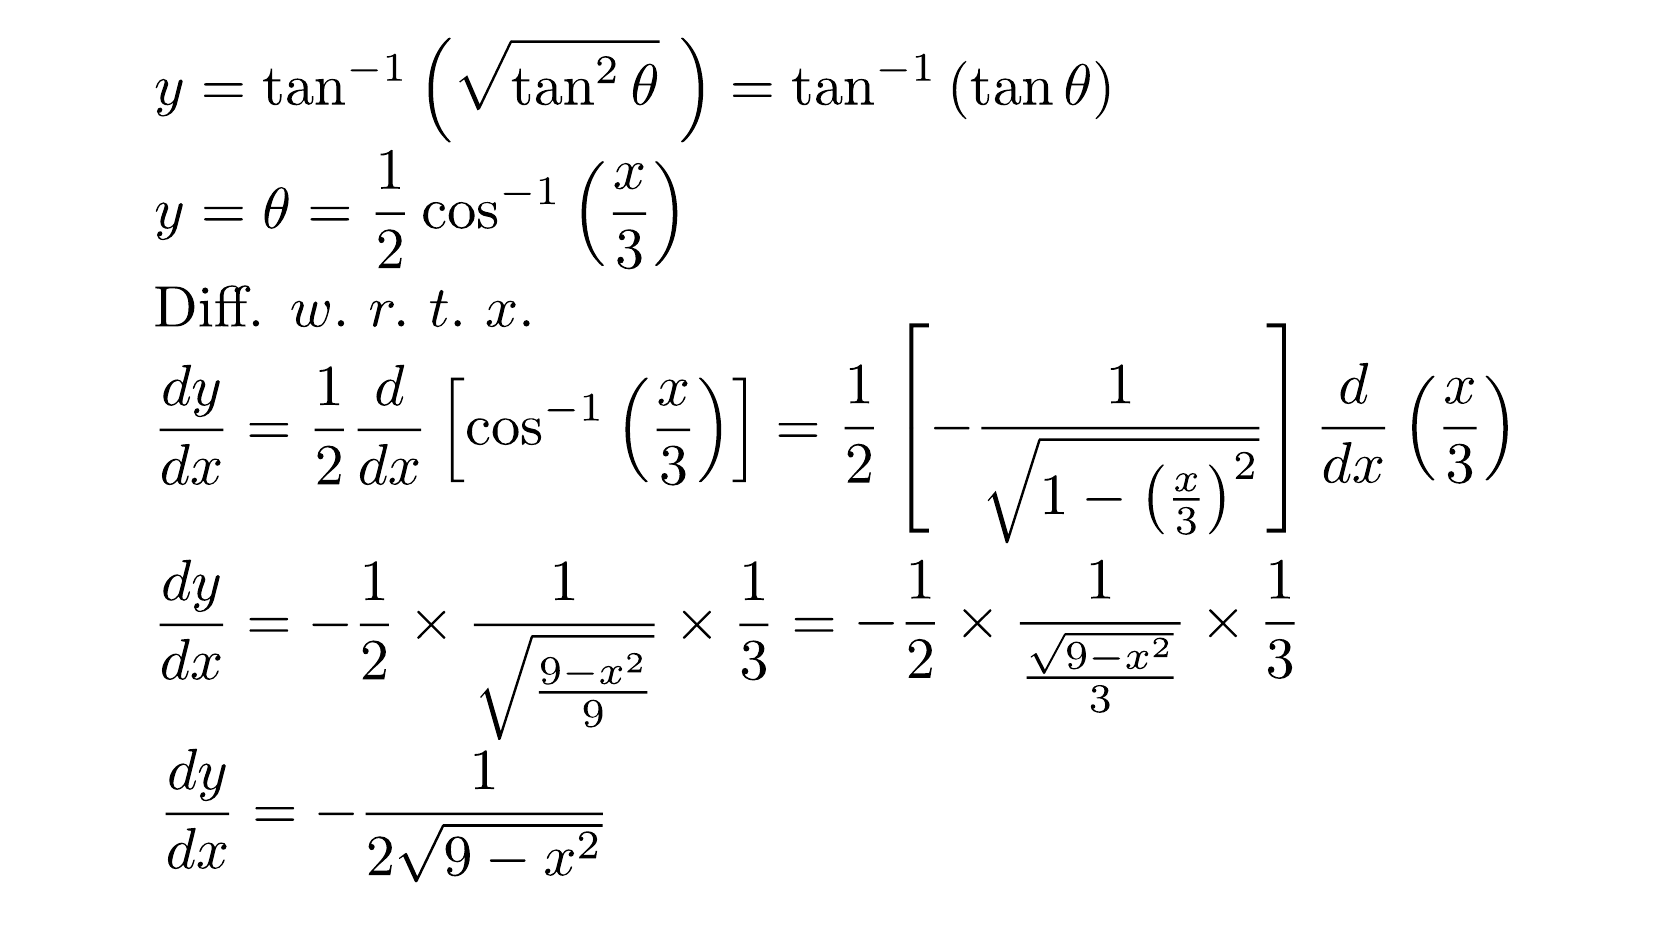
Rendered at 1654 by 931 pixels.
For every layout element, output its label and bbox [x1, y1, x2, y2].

text_box [856, 559, 1295, 713]
text_box [155, 37, 1110, 143]
text_box [165, 748, 603, 883]
text_box [155, 149, 678, 270]
title [47, 37, 1607, 886]
text_box [155, 285, 530, 328]
text_box [159, 364, 818, 486]
text_box [844, 323, 1508, 544]
text_box [159, 559, 834, 740]
